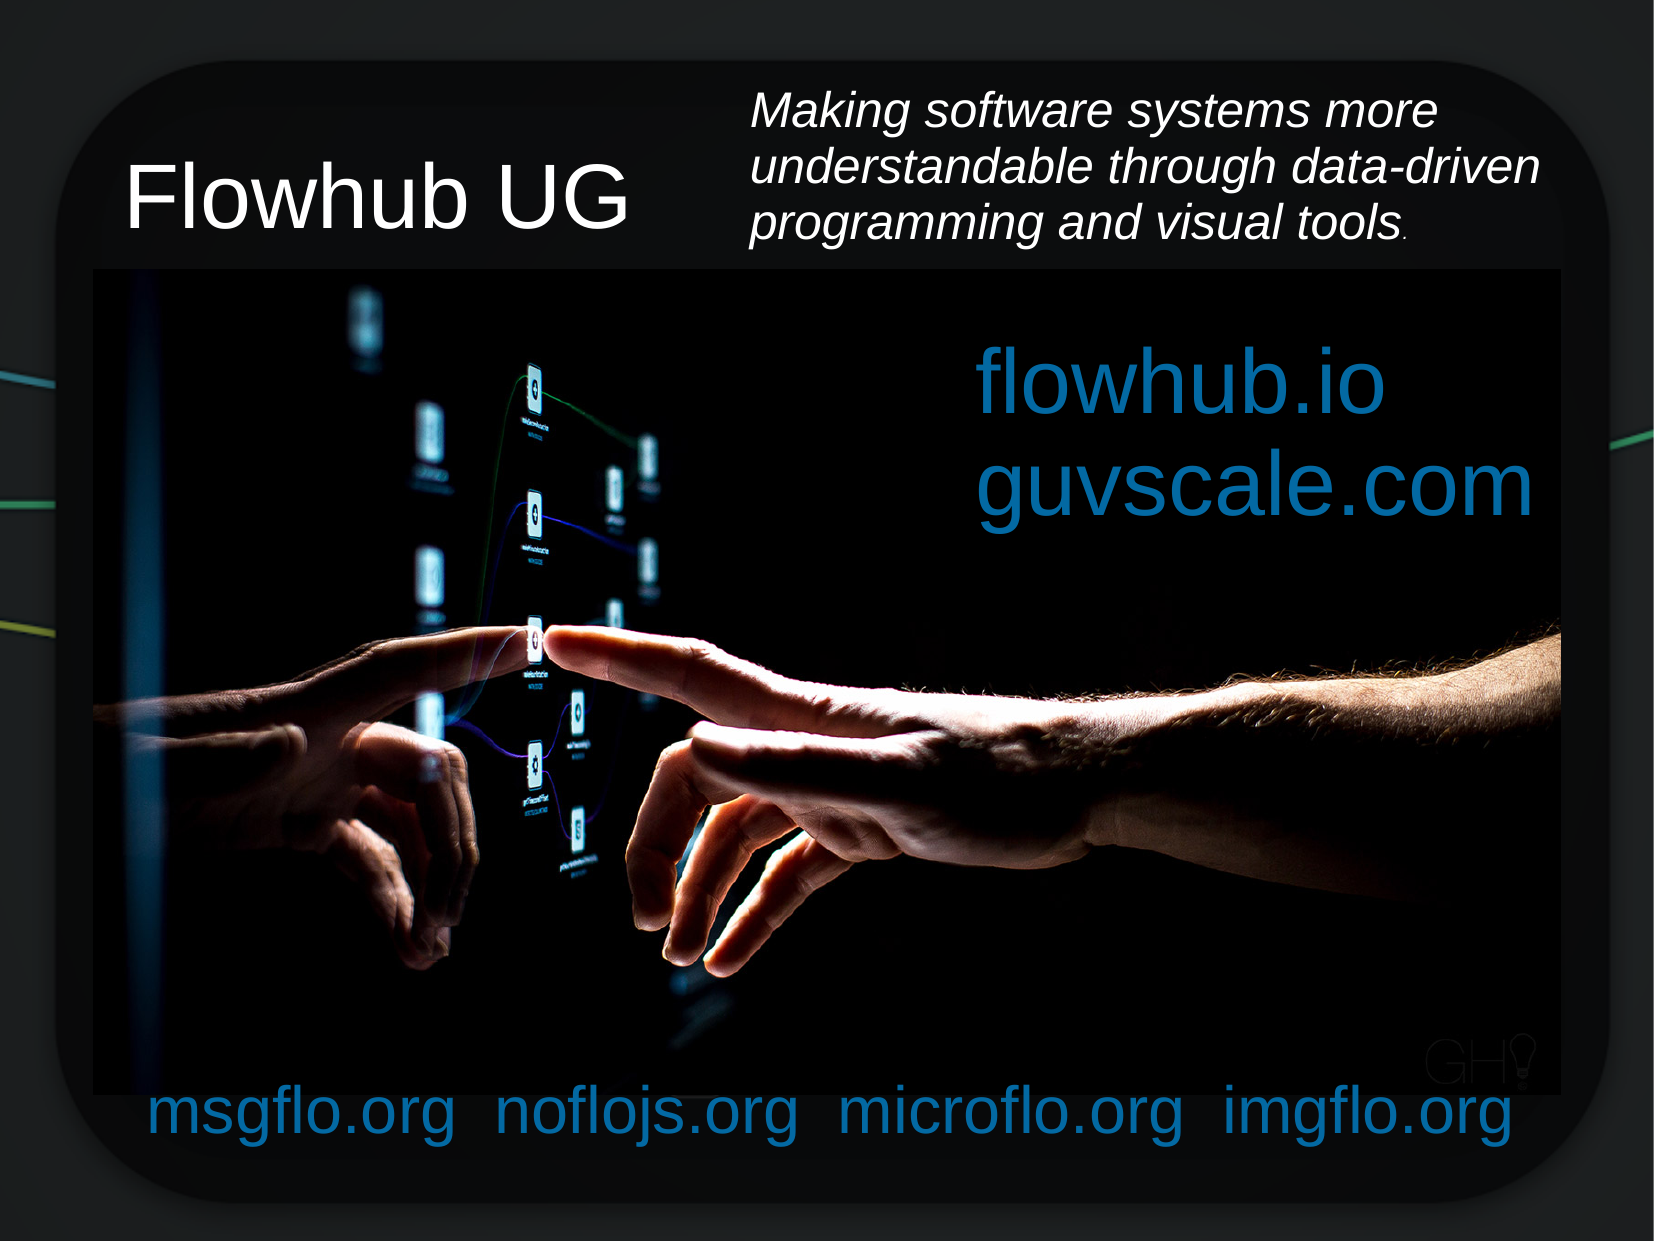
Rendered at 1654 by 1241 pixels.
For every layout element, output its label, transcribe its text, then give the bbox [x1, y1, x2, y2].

title flowhub.io guvscale.com [975, 295, 1546, 571]
picture [0, 0, 1654, 1241]
text_box Making software systems more understandable through data-driven programming and visual tools. [735, 75, 1654, 240]
title msgflo.org noflojs.org microflo.org imgflo.org [146, 960, 1654, 1241]
title Flowhub UG [82, 92, 676, 301]
